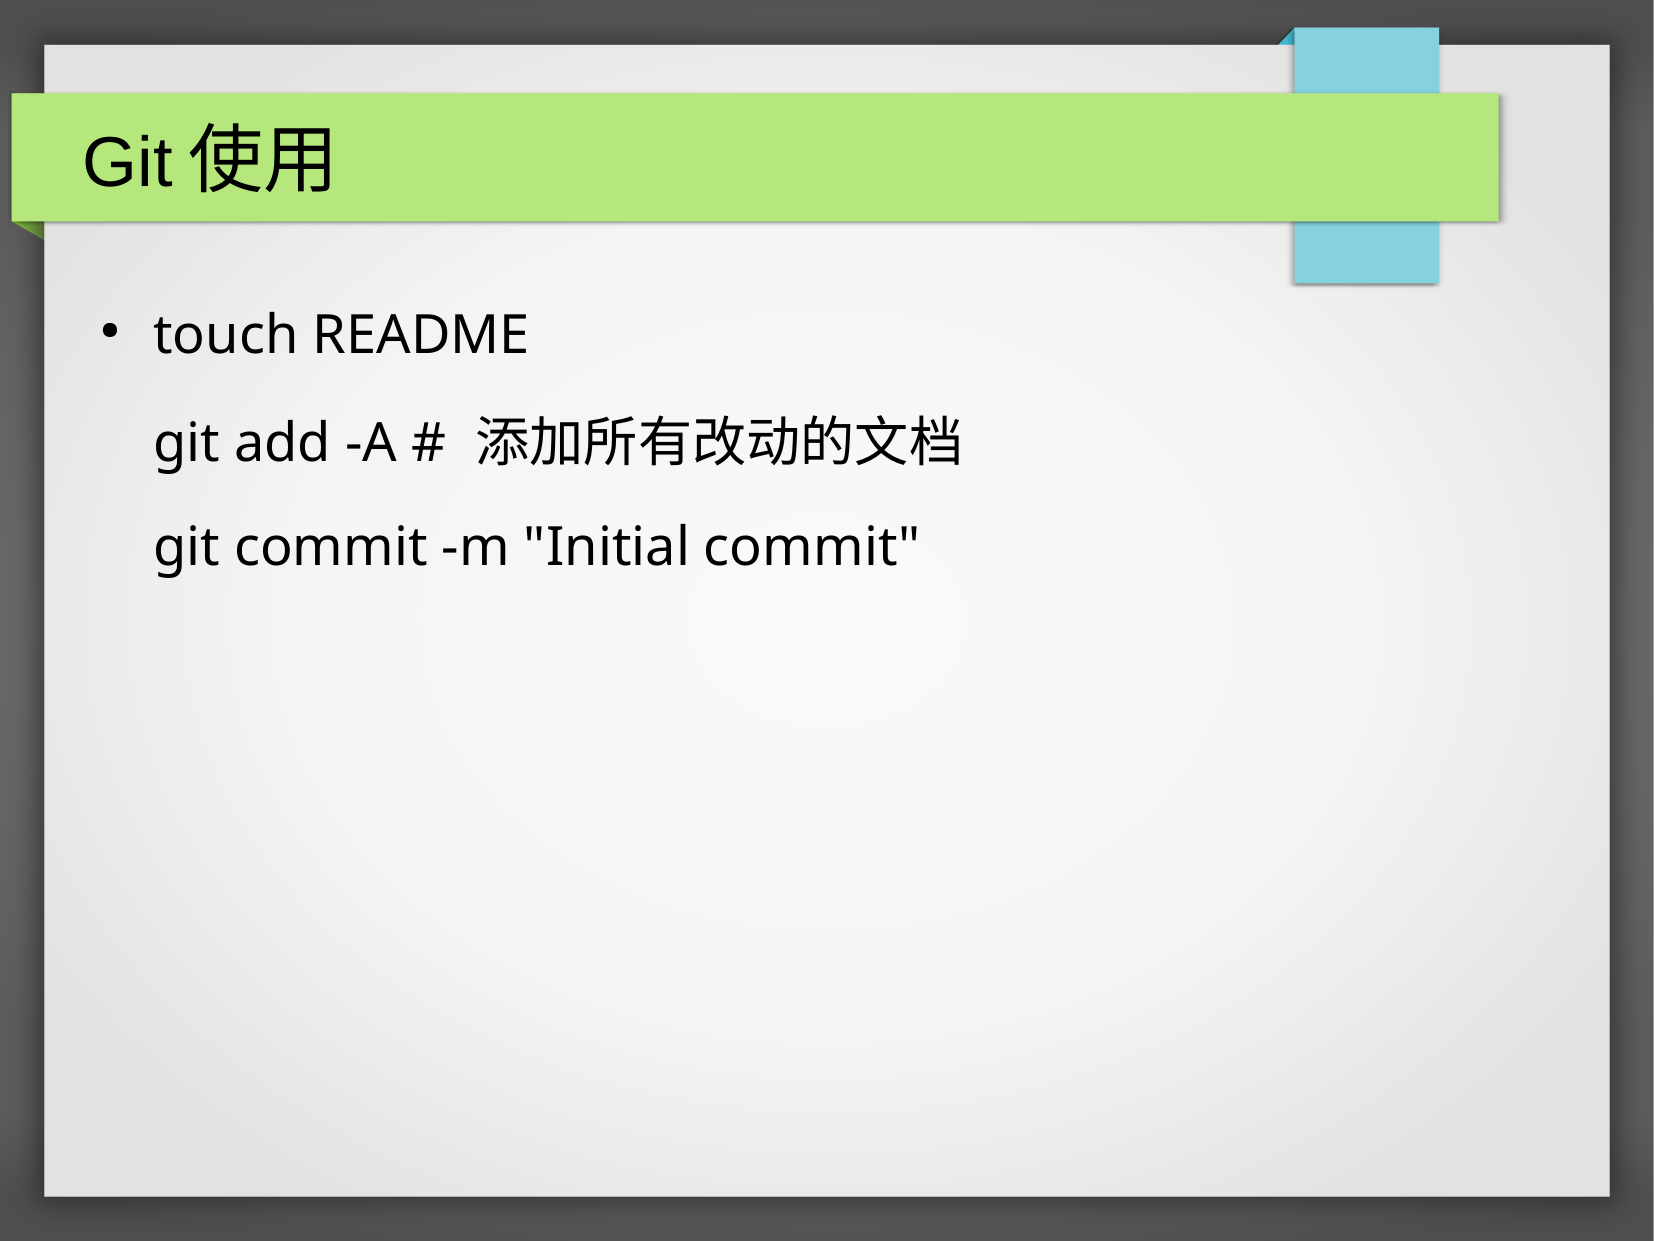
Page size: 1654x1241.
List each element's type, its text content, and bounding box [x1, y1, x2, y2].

title Git使用 [82, 94, 1264, 213]
list touch README git add -A # 添加所有改动的文档 git commit -m "Initial commit" [82, 295, 1571, 1015]
picture [0, 0, 1654, 1241]
